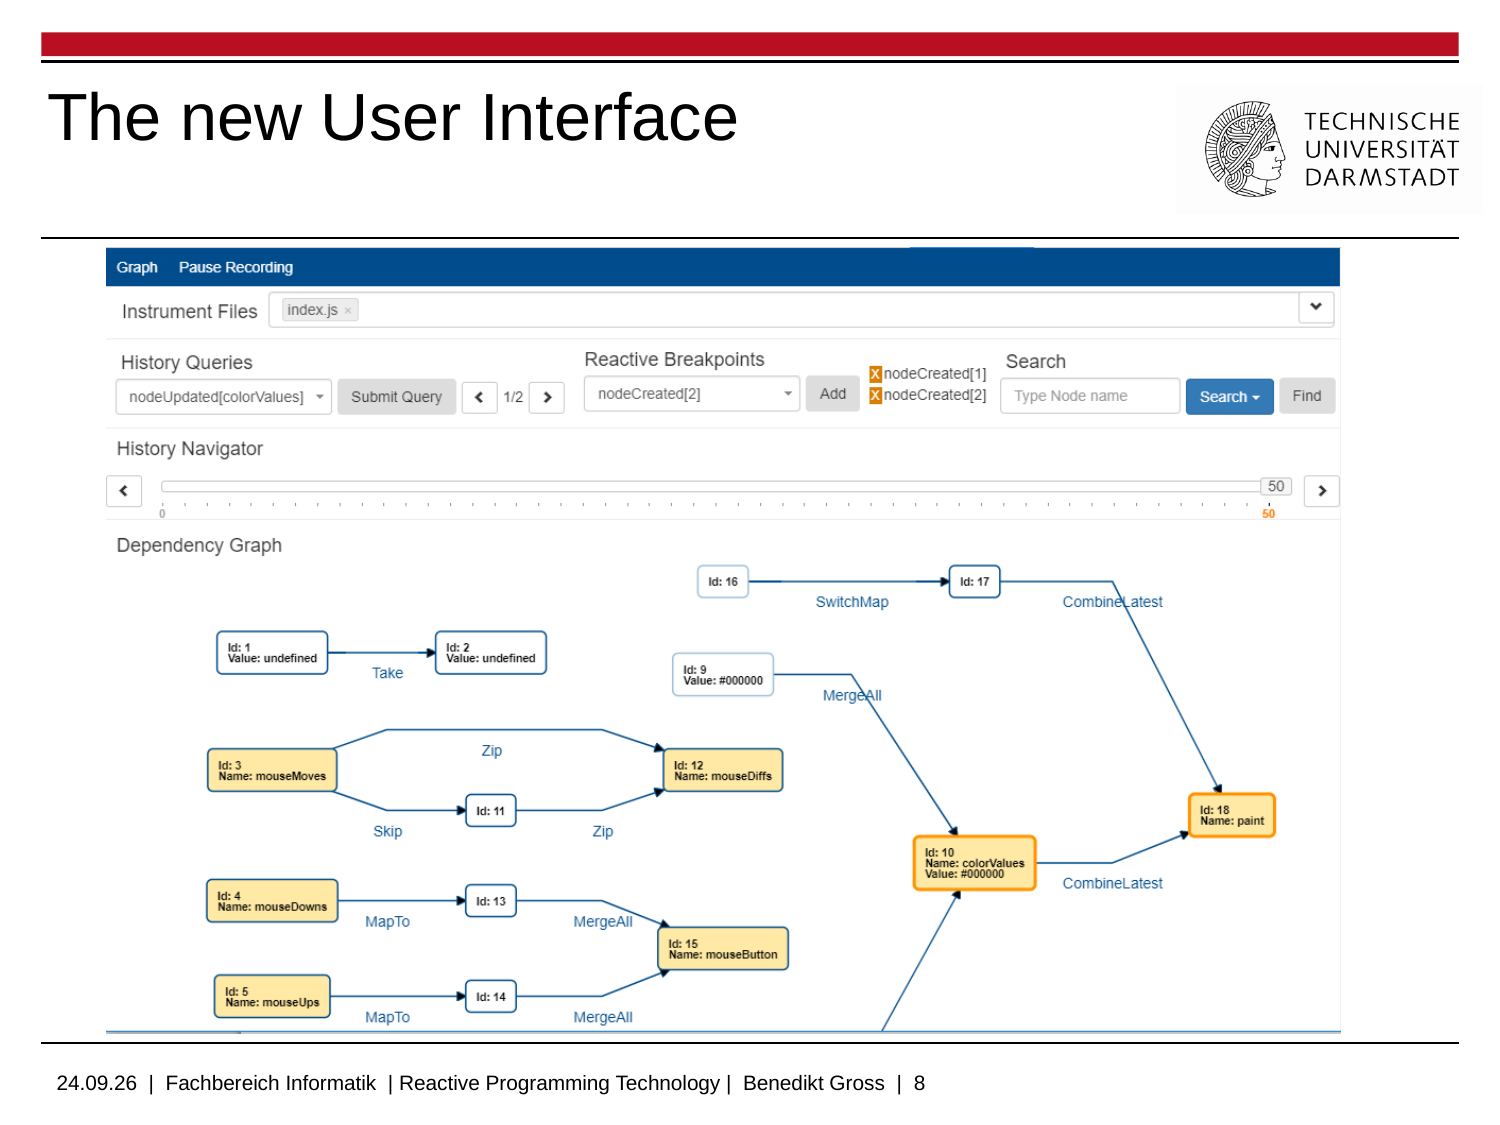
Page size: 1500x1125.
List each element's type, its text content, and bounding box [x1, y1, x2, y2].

title The new User Interface [47, 69, 1137, 220]
picture [106, 247, 1341, 1034]
